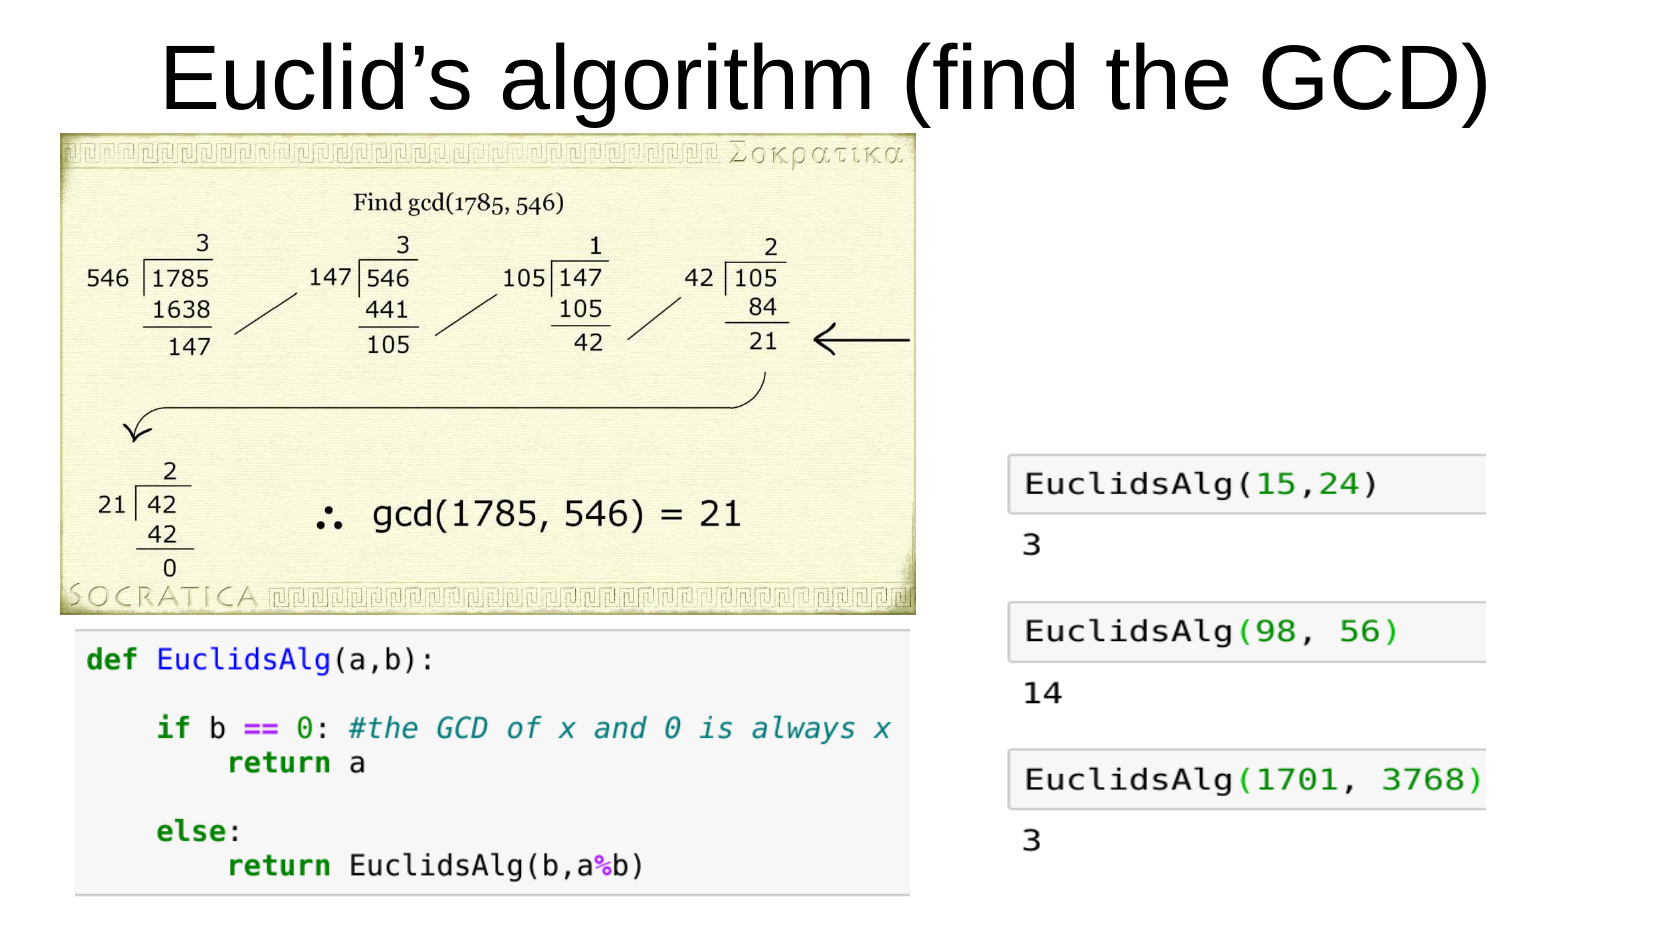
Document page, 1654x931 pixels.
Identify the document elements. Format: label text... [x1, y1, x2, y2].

picture [990, 449, 1486, 881]
picture [75, 629, 910, 901]
title Euclid’s algorithm (find the GCD) [82, 0, 1571, 156]
picture [60, 133, 916, 616]
